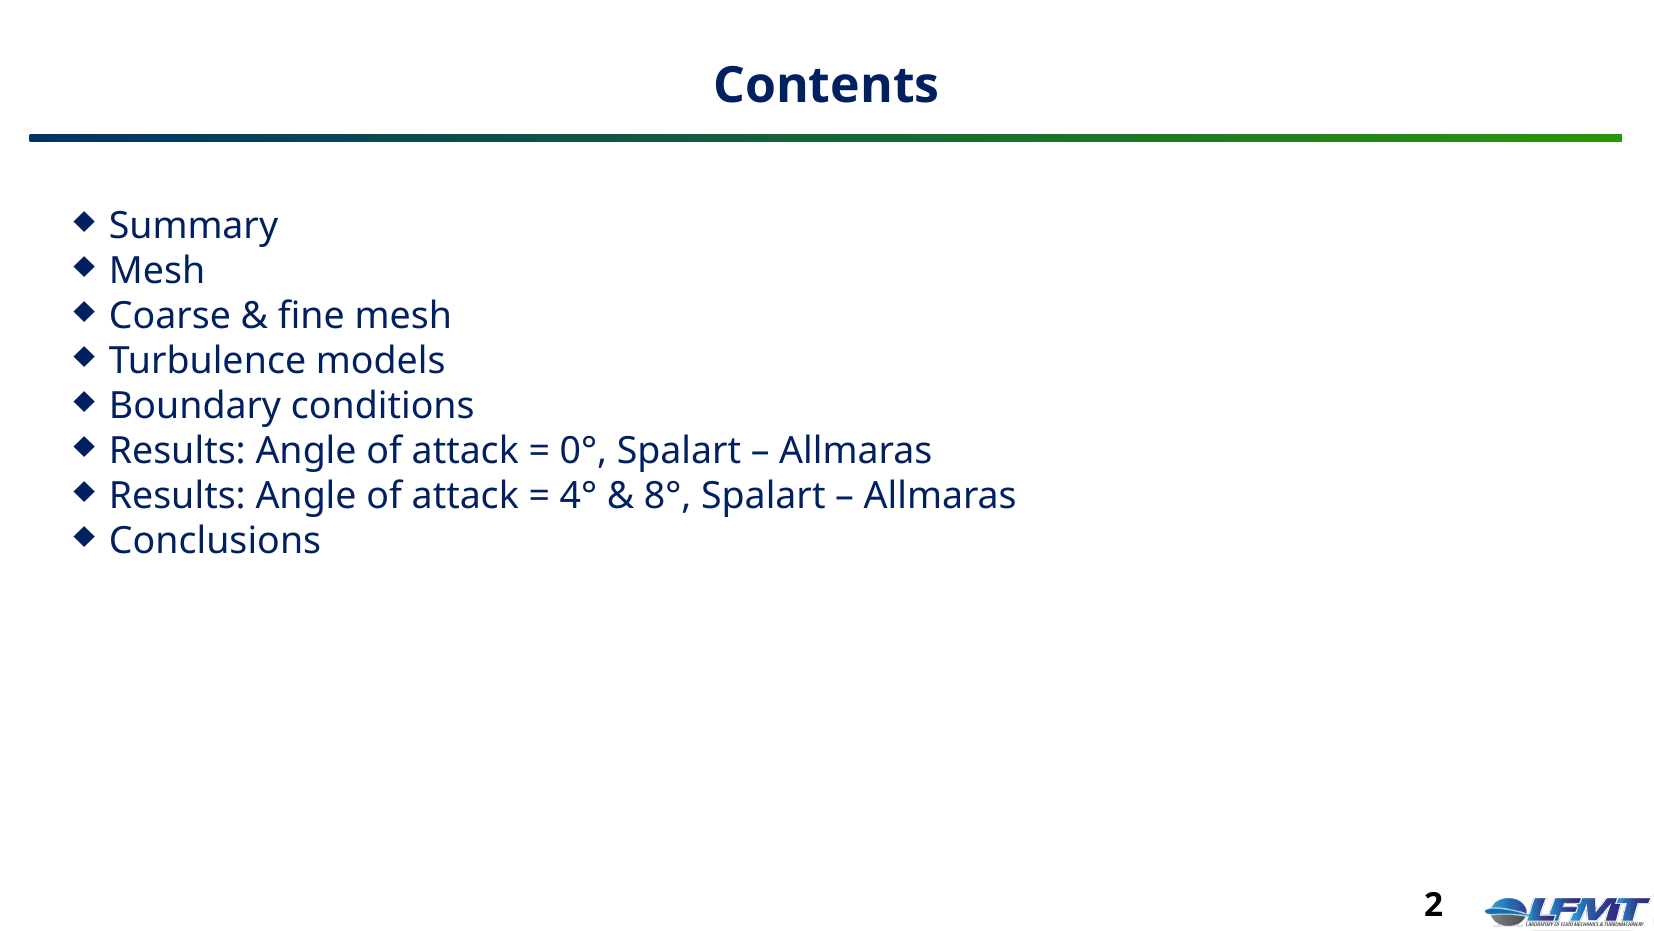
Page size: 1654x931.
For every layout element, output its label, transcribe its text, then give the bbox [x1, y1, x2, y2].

text_box Summary Mesh Coarse & fine mesh Turbulence models Boundary conditions Results: Angle of attack = 0°, Spalart – Allmaras Results: Angle of attack = 4° & 8°, Spalart – Allmaras Conclusions [58, 193, 1477, 614]
title Contents [28, 34, 1625, 130]
text_box [1525, 886, 1654, 931]
slide_number <αριθμός> [1093, 880, 1459, 931]
picture [1485, 893, 1651, 931]
